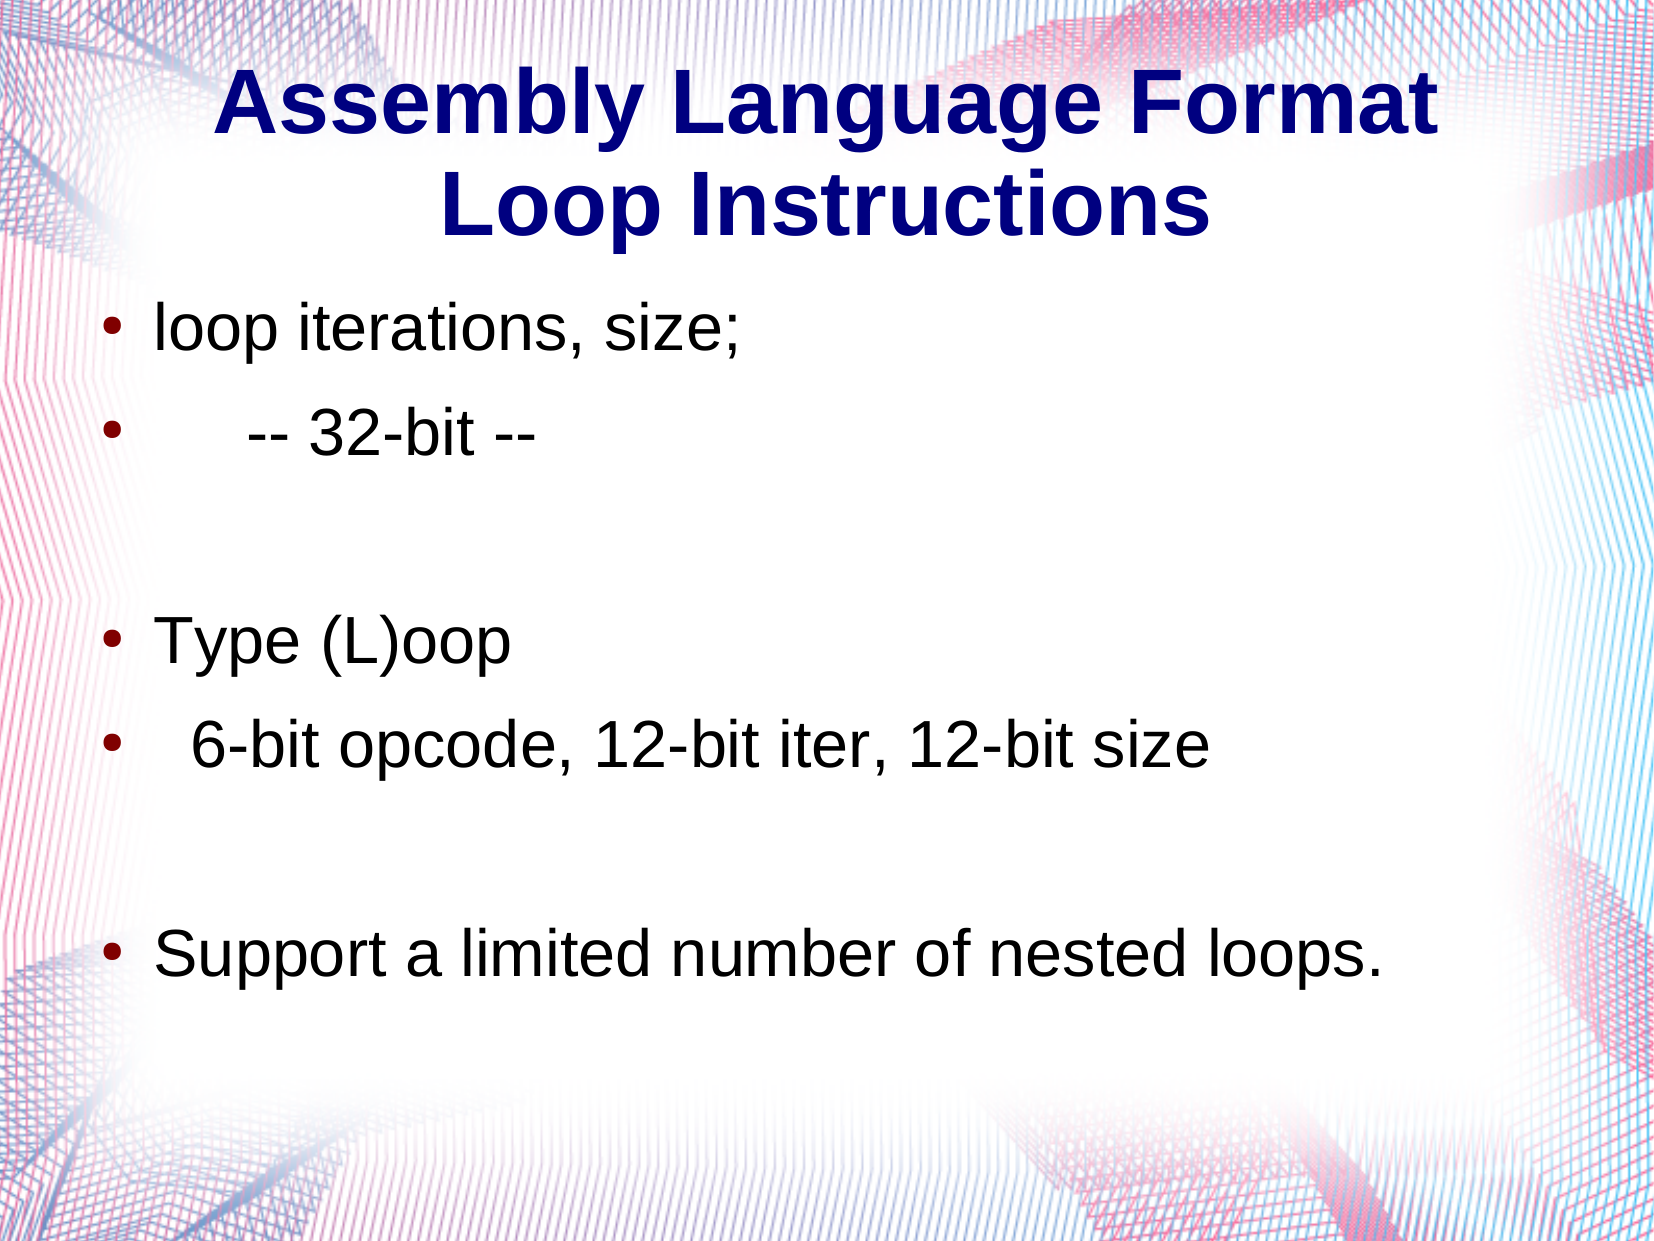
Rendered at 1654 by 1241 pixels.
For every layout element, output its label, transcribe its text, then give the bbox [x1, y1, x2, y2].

list loop iterations, size; -- 32-bit -- Type (L)oop 6-bit opcode, 12-bit iter, 12-bit size Support a limited number of nested loops. [82, 290, 1571, 1010]
title Assembly Language Format Loop Instructions [82, 49, 1571, 257]
picture [0, 0, 1654, 1241]
